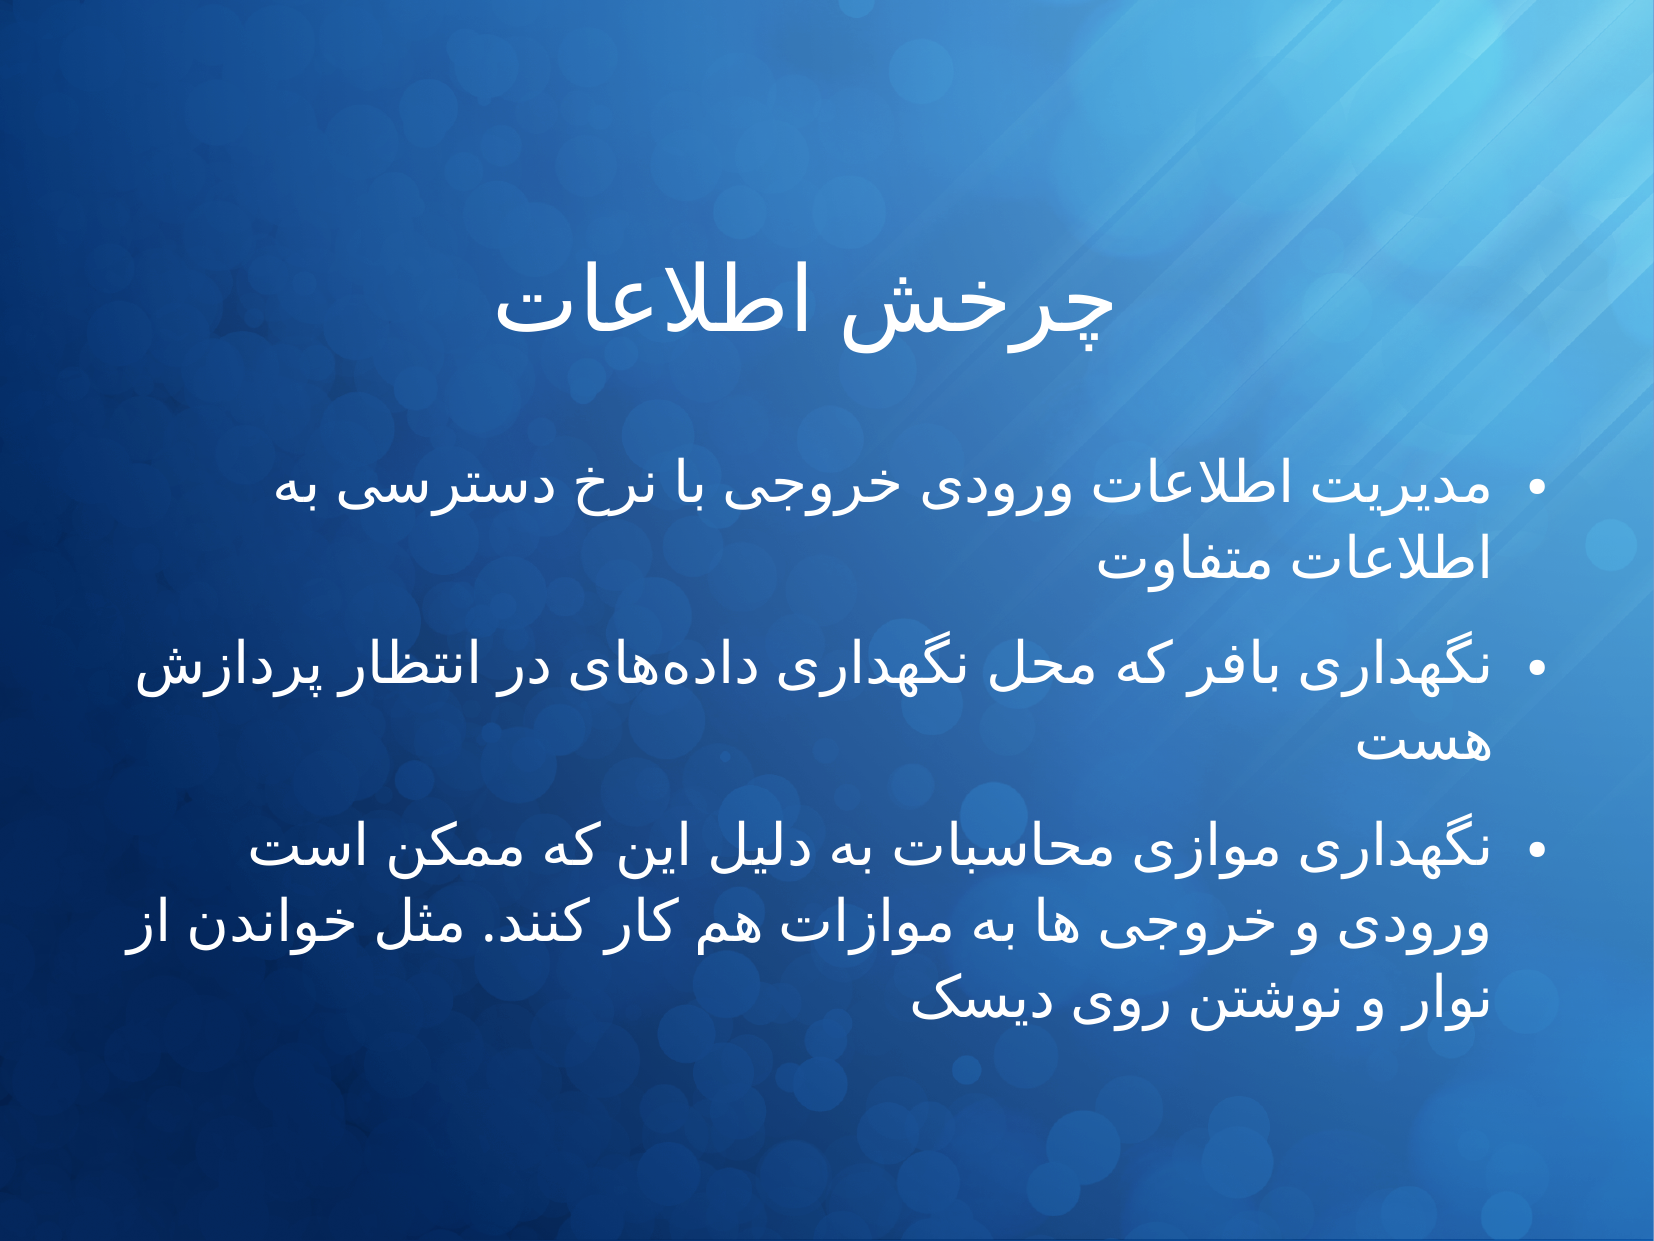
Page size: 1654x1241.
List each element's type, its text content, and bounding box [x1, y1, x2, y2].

title چرخش اطلاعات [112, 225, 1501, 393]
picture [0, 0, 1654, 1241]
list مدیریت اطلاعات ورودی خروجی با نرخ دسترسی به اطلاعات متفاوت نگهداری بافر که محل نگهداری داده‌های در انتظار پردازش هست نگهداری موازی محاسبات به دلیل این که ممکن است ورودی و خروجی ها به موازات هم کار کنند. مثل خواندن از نوار و نوشتن روی دیسک [112, 450, 1566, 1064]
